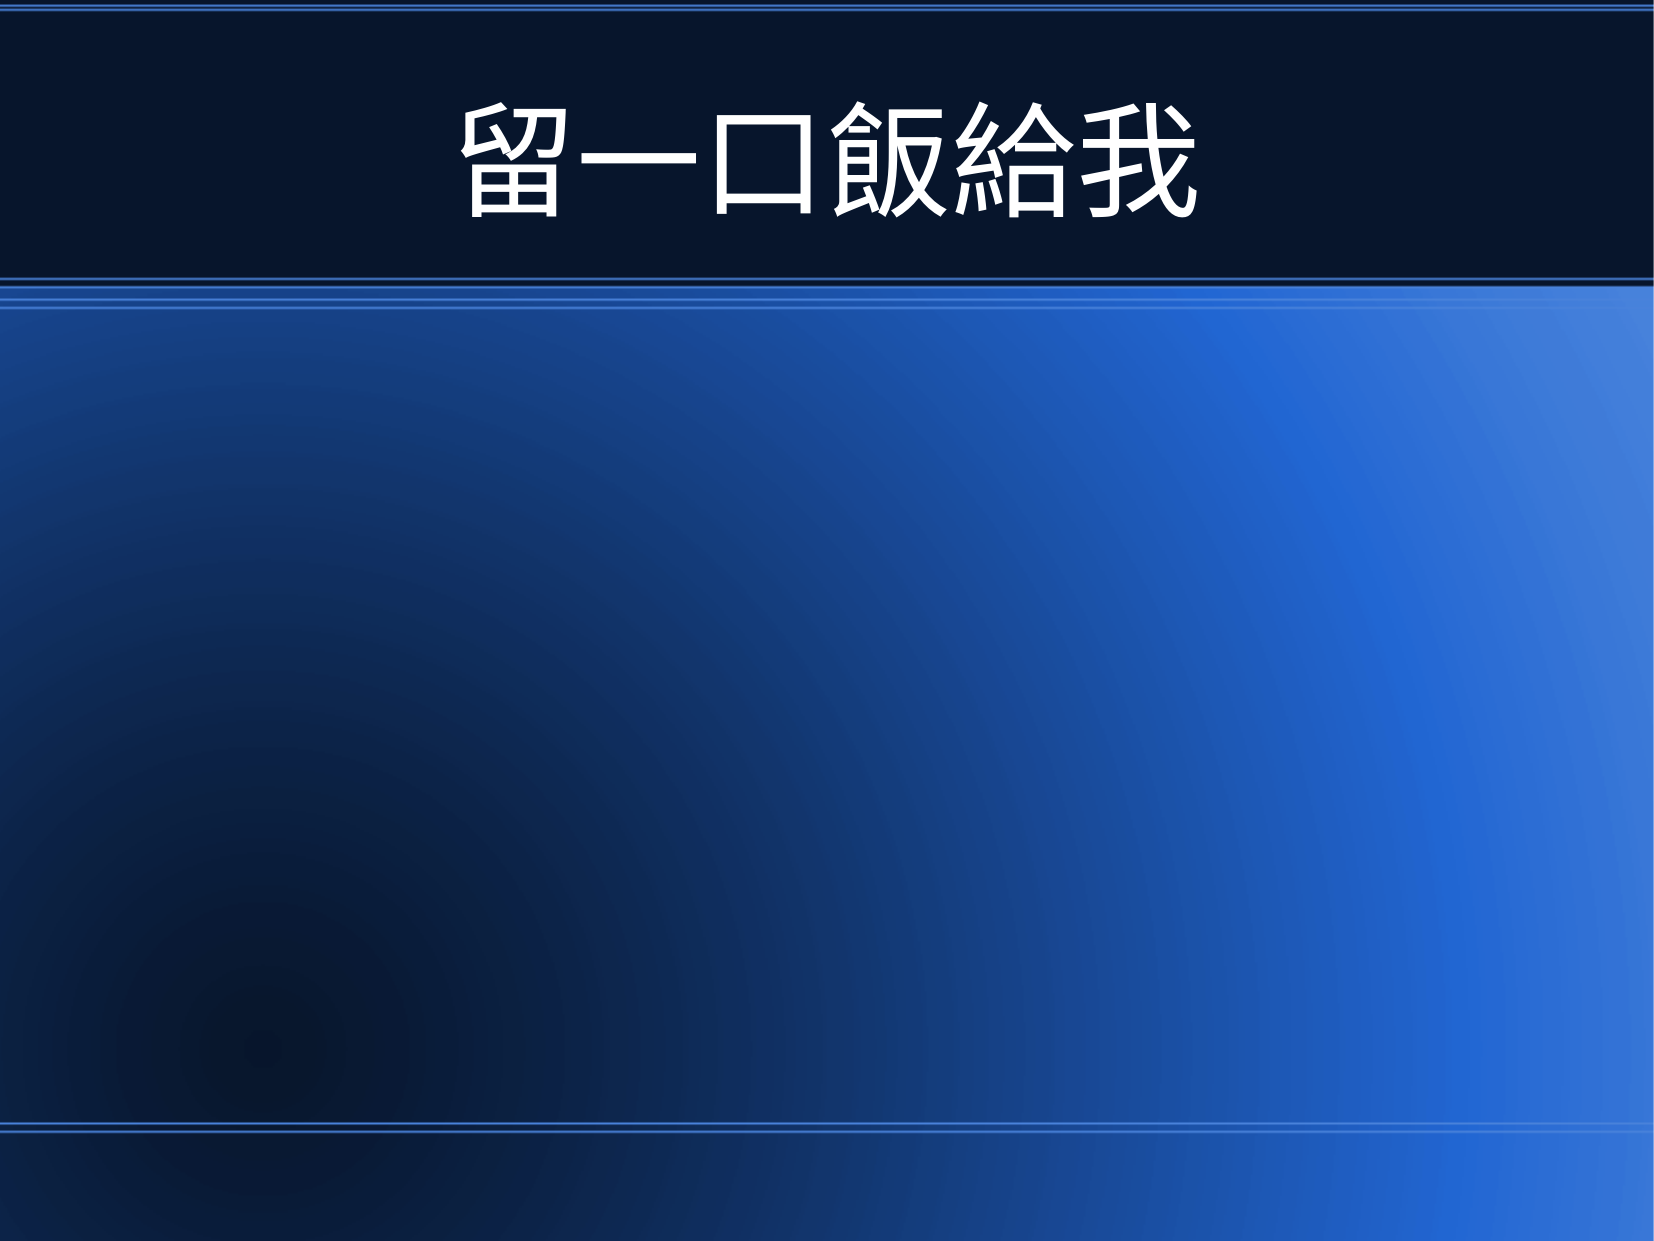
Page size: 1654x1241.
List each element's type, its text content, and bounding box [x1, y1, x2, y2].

picture [0, 0, 1654, 1241]
title 留一口飯給我 [82, 49, 1571, 257]
